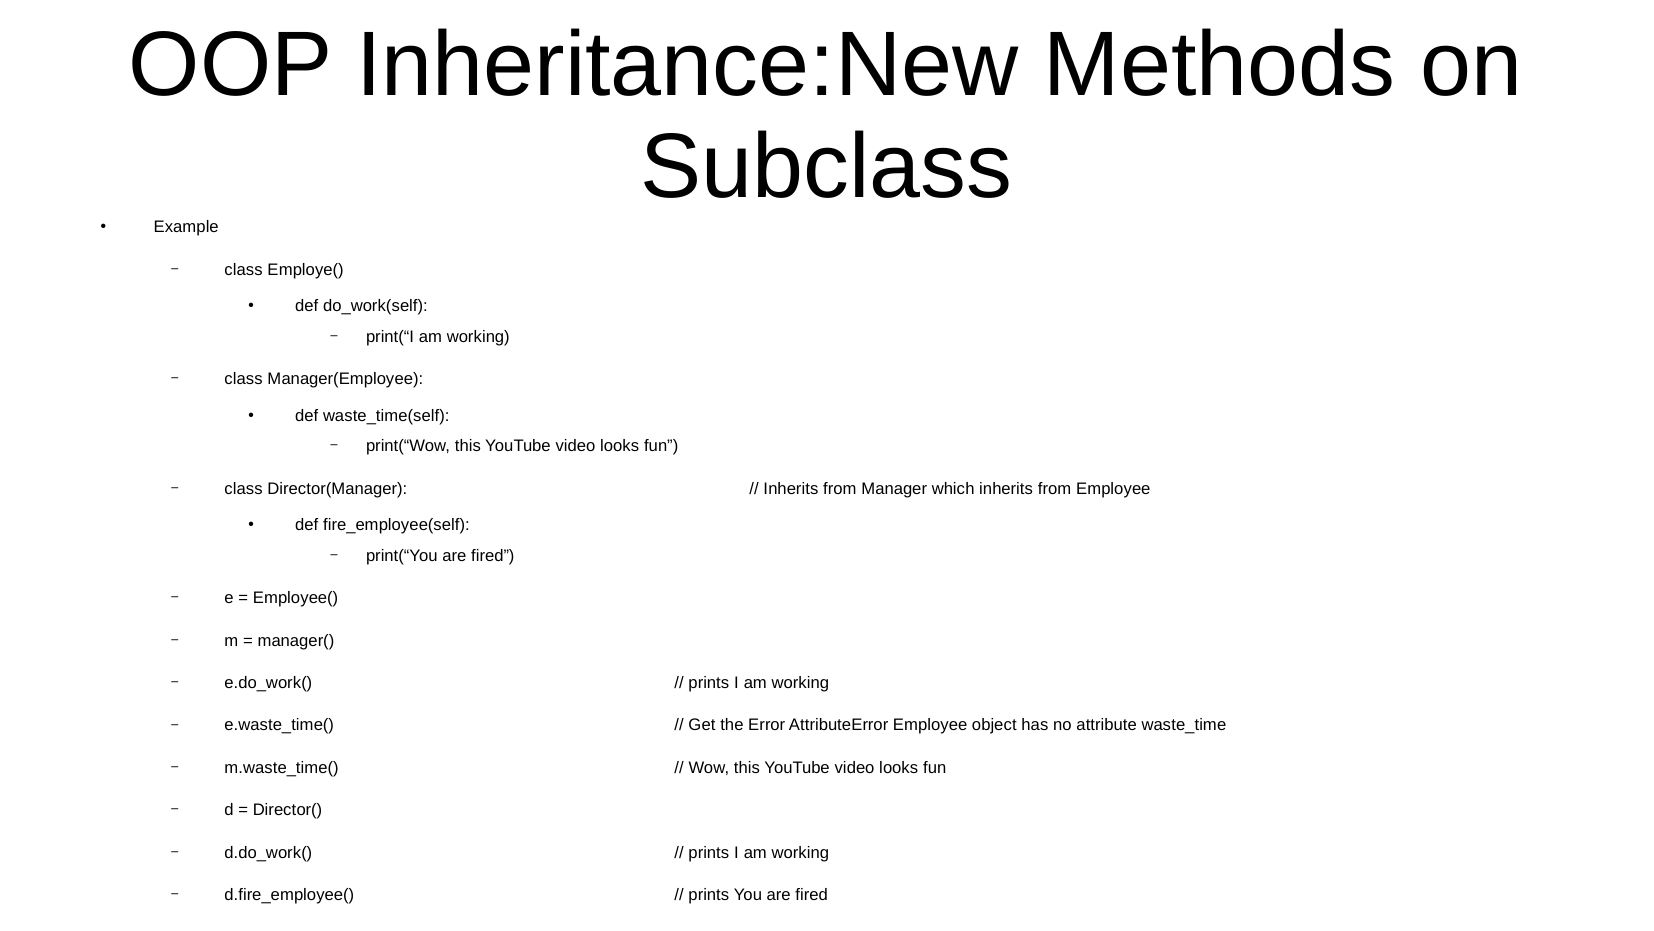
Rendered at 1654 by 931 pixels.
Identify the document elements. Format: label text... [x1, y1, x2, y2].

list Example class Employe() def do_work(self): print(“I am working) class Manager(Employee): def waste_time(self): print(“Wow, this YouTube video looks fun”) class Director(Manager): // Inherits from Manager which inherits from Employee def fire_employee(self): print(“You are fired”) e = Employee() m = manager() e.do_work() // prints I am working e.waste_time() // Get the Error AttributeError Employee object has no attribute waste_time m.waste_time() // Wow, this YouTube video looks fun d = Director() d.do_work() // prints I am working d.fire_employee() // prints You are fired [82, 217, 1654, 916]
title OOP Inheritance:New Methods on Subclass [82, 12, 1571, 217]
